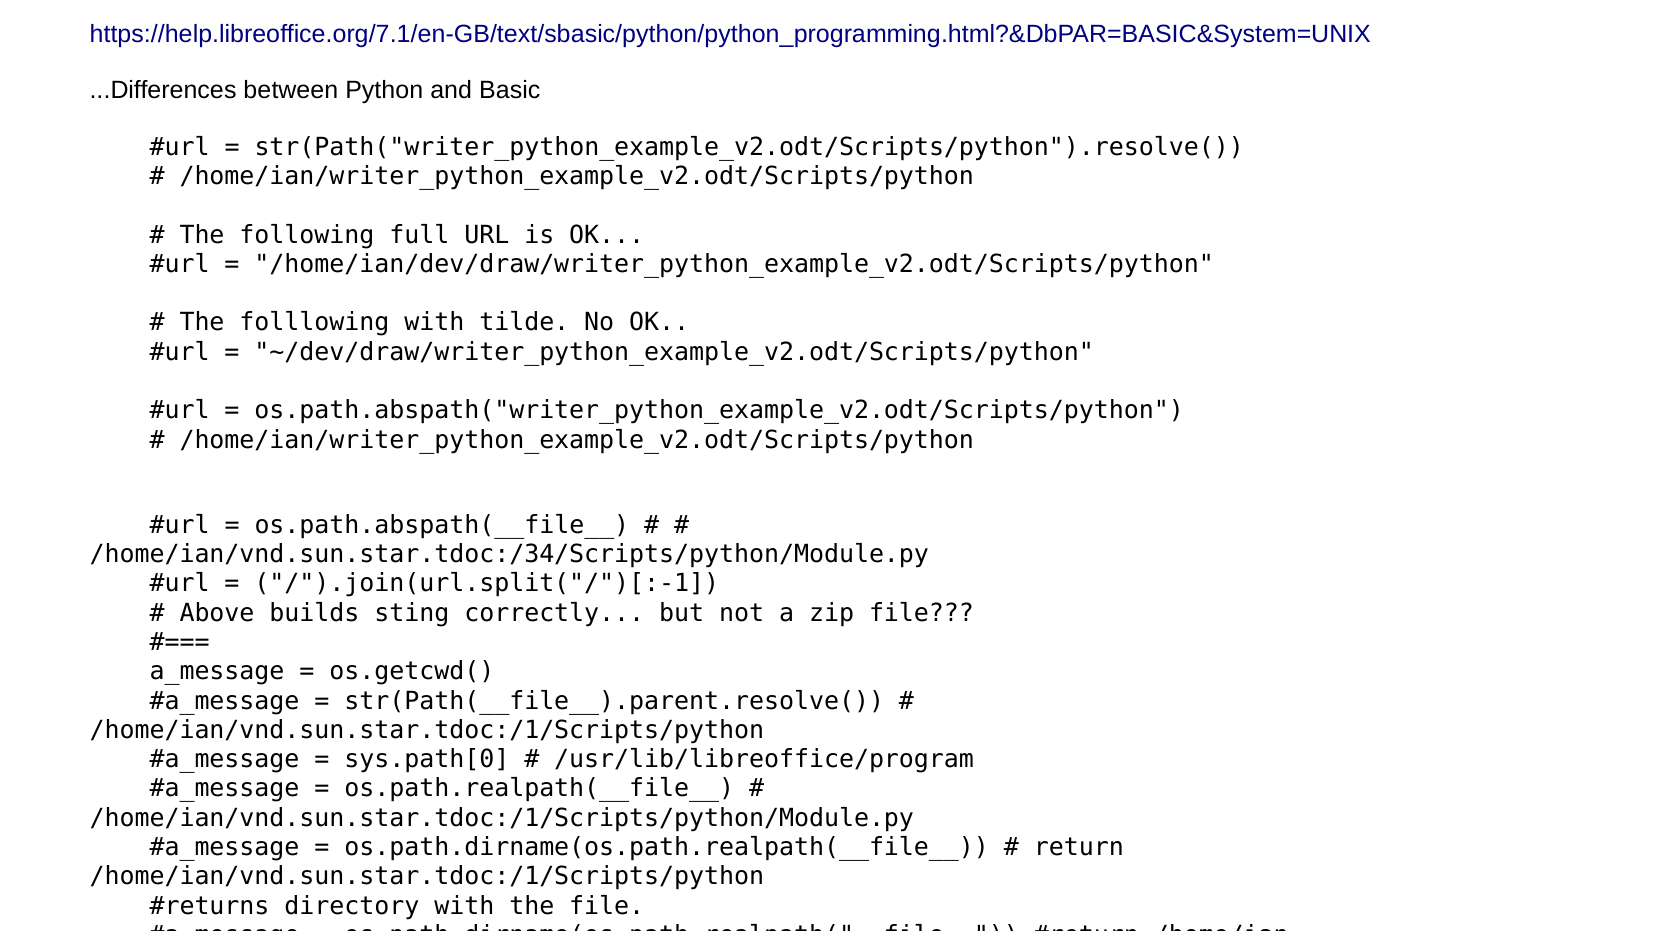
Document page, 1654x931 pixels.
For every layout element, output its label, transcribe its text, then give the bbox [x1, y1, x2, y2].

text_box https://help.libreoffice.org/7.1/en-GB/text/sbasic/python/python_programming.html?&DbPAR=BASIC&System=UNIX ...Differences between Python and Basic #url = str(Path("writer_python_example_v2.odt/Scripts/python").resolve()) # /home/ian/writer_python_example_v2.odt/Scripts/python # The following full URL is OK... #url = "/home/ian/dev/draw/writer_python_example_v2.odt/Scripts/python" # The folllowing with tilde. No OK.. #url = "~/dev/draw/writer_python_example_v2.odt/Scripts/python" #url = os.path.abspath("writer_python_example_v2.odt/Scripts/python") # /home/ian/writer_python_example_v2.odt/Scripts/python #url = os.path.abspath(__file__) # # /home/ian/vnd.sun.star.tdoc:/34/Scripts/python/Module.py #url = ("/").join(url.split("/")[:-1]) # Above builds sting correctly... but not a zip file??? #=== a_message = os.getcwd() #a_message = str(Path(__file__).parent.resolve()) # /home/ian/vnd.sun.star.tdoc:/1/Scripts/python #a_message = sys.path[0] # /usr/lib/libreoffice/program #a_message = os.path.realpath(__file__) # /home/ian/vnd.sun.star.tdoc:/1/Scripts/python/Module.py #a_message = os.path.dirname(os.path.realpath(__file__)) # return /home/ian/vnd.sun.star.tdoc:/1/Scripts/python #returns directory with the file. #a_message = os.path.dirname(os.path.realpath("__file__")) #return /home/ian _embedded_plan.py$button_start (document, Python) draw_embedded_plan.py$button_clear (document, Python) draw_embedded_plan.py$button_push_event (document, Python) [74, 12, 1448, 931]
